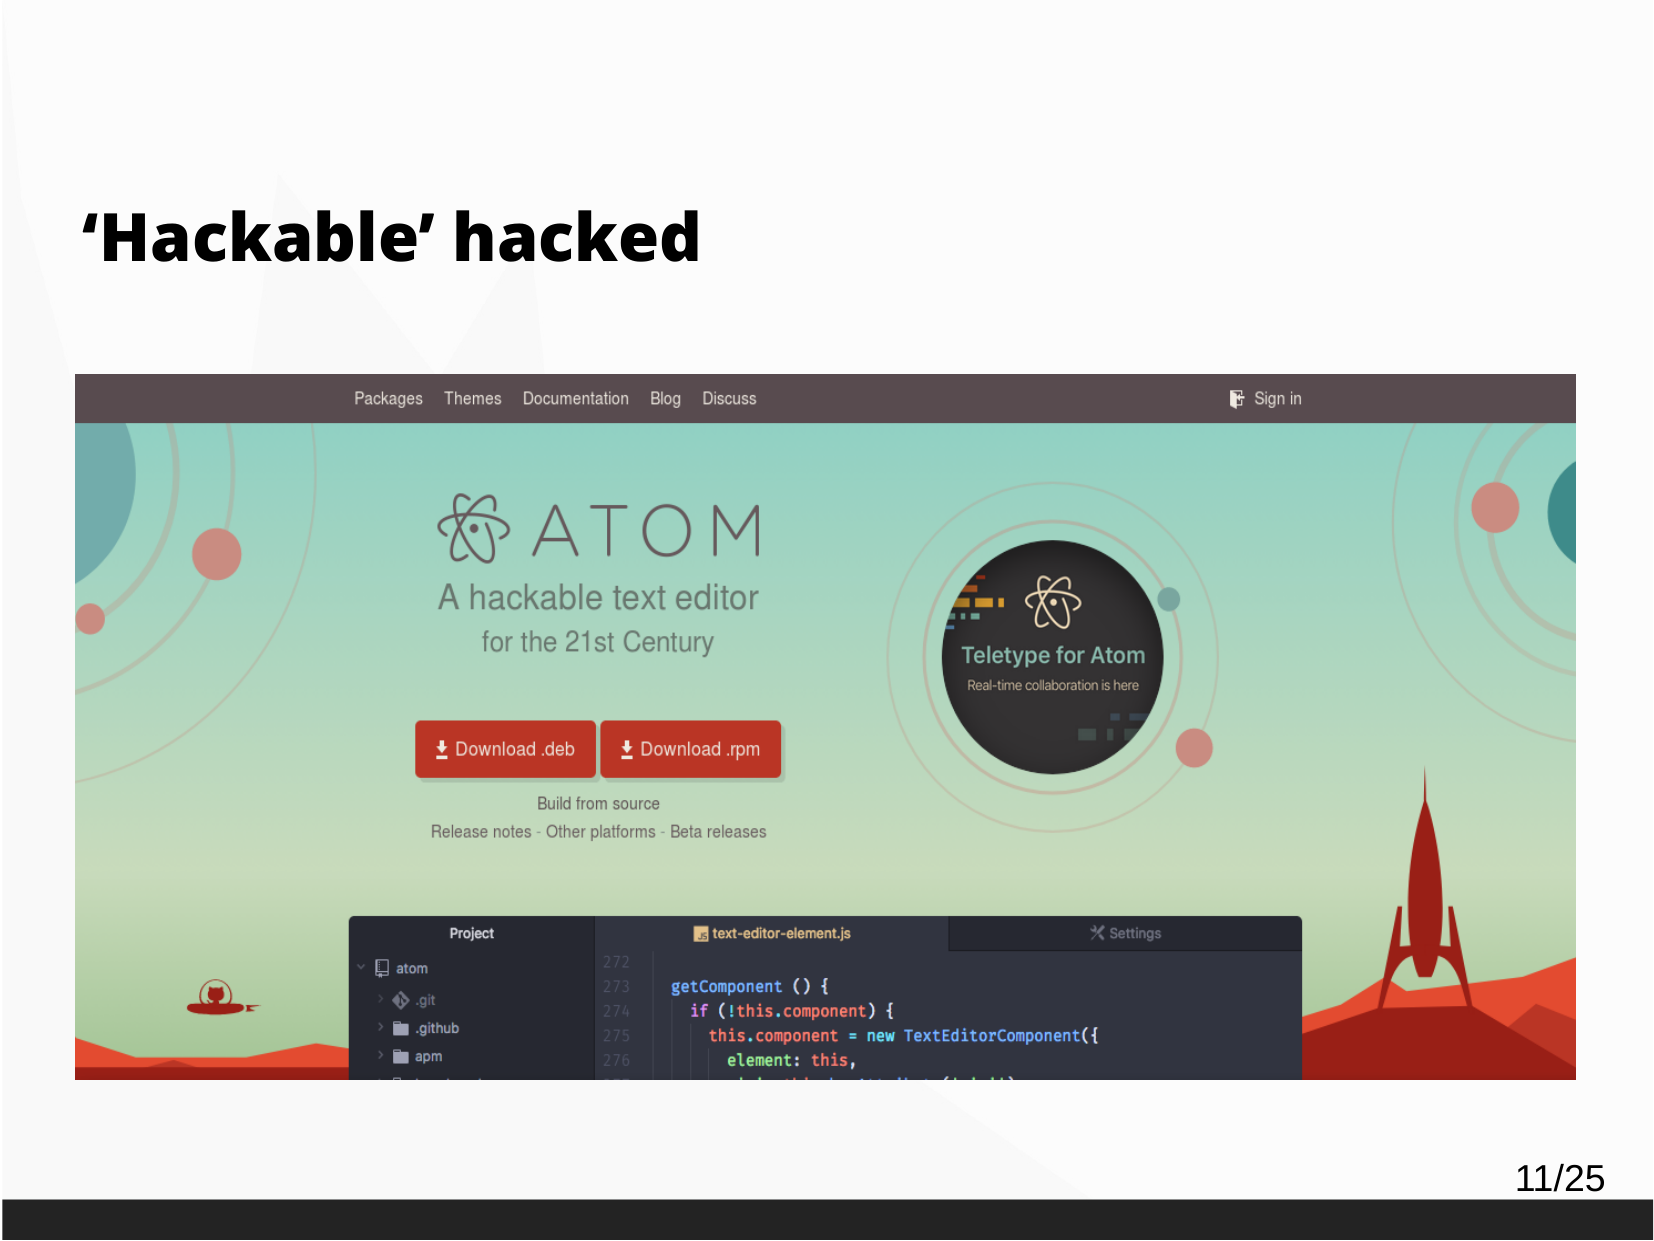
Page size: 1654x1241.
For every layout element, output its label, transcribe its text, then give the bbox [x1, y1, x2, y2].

picture [2, 0, 1654, 1241]
text_box 11/25 [1500, 1149, 1651, 1201]
title ‘Hackable’ hacked [82, 139, 1571, 332]
